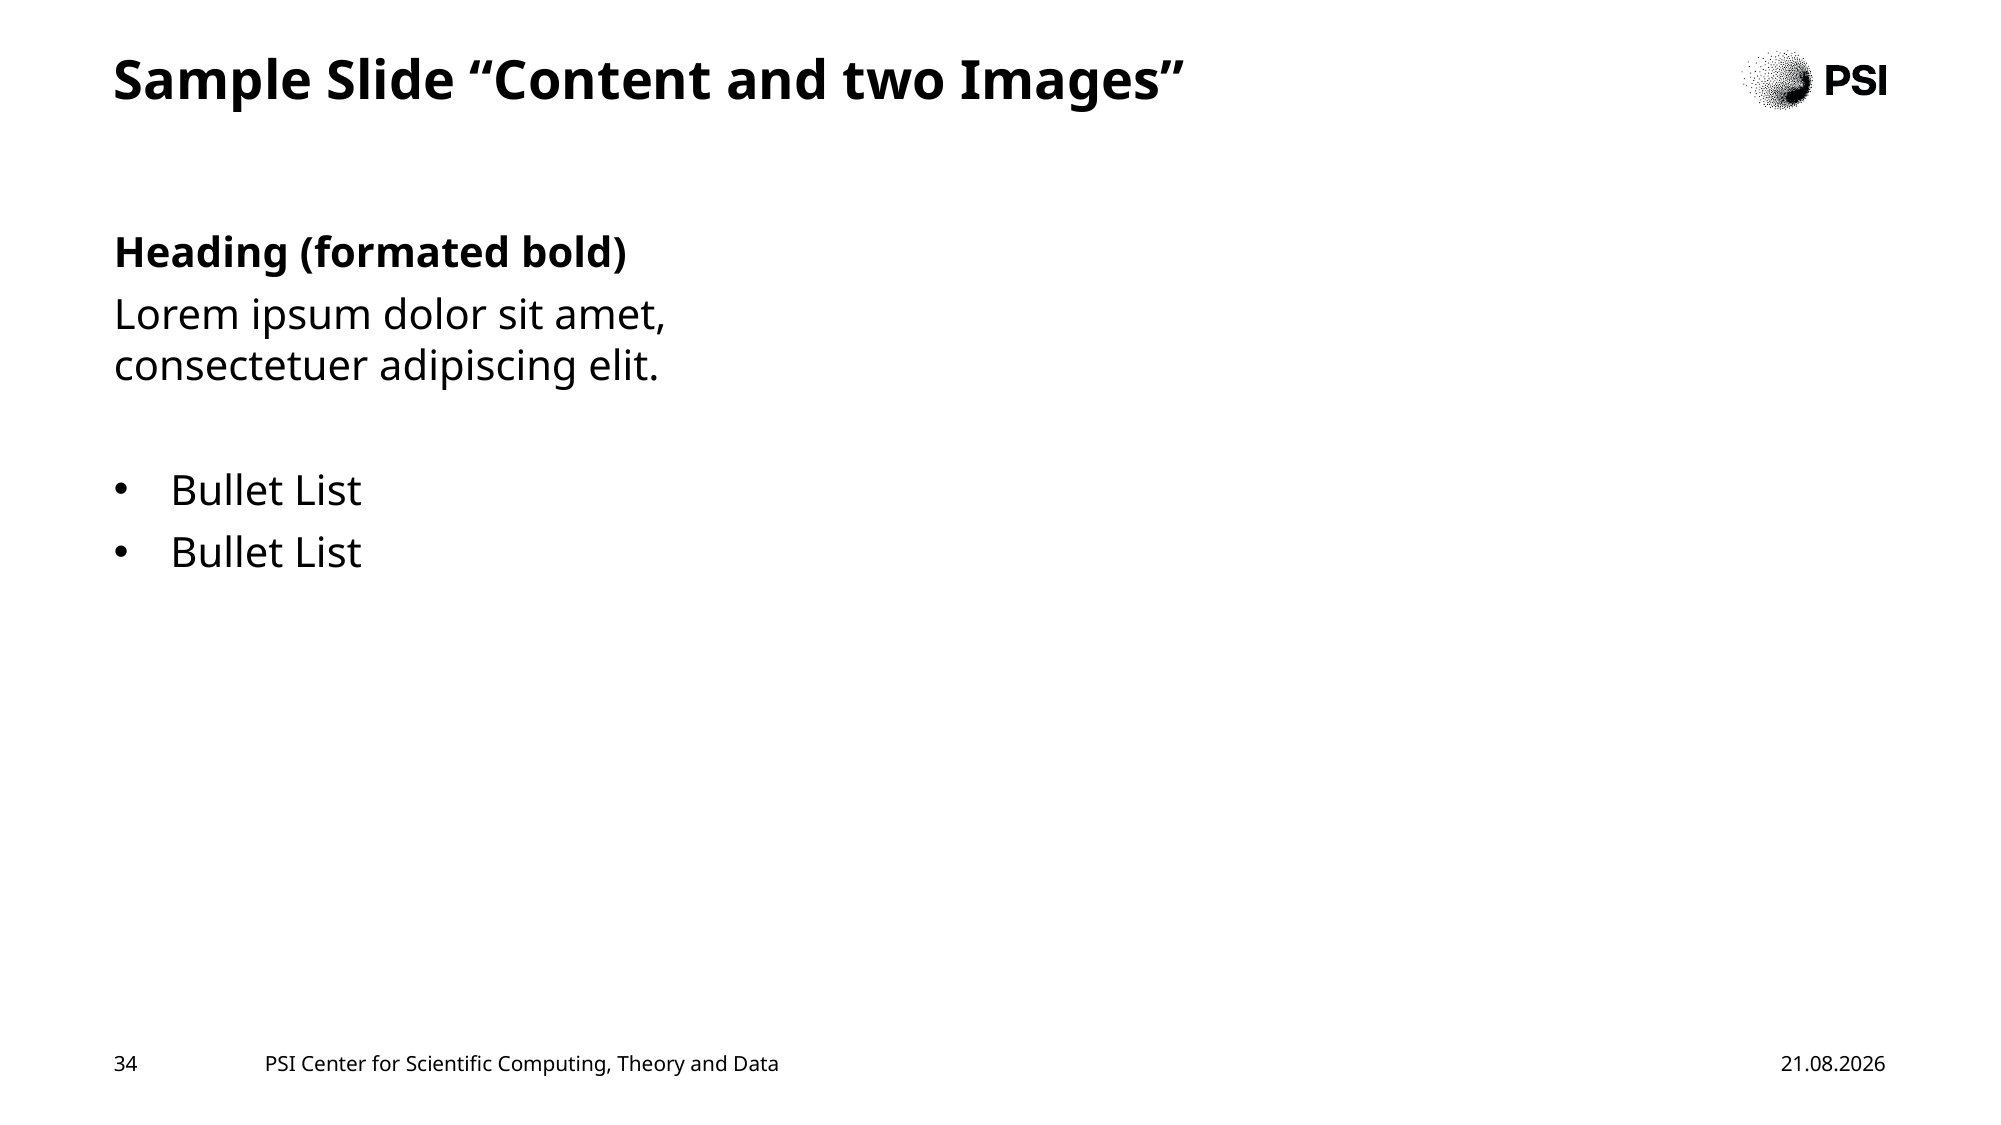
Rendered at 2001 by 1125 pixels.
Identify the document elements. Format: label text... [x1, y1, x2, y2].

title Sample Slide “Content and two Images” [114, 45, 1585, 179]
list Heading (formated bold) Lorem ipsum dolor sit amet, consectetuer adipiscing elit. Bullet List Bullet List [114, 225, 681, 988]
